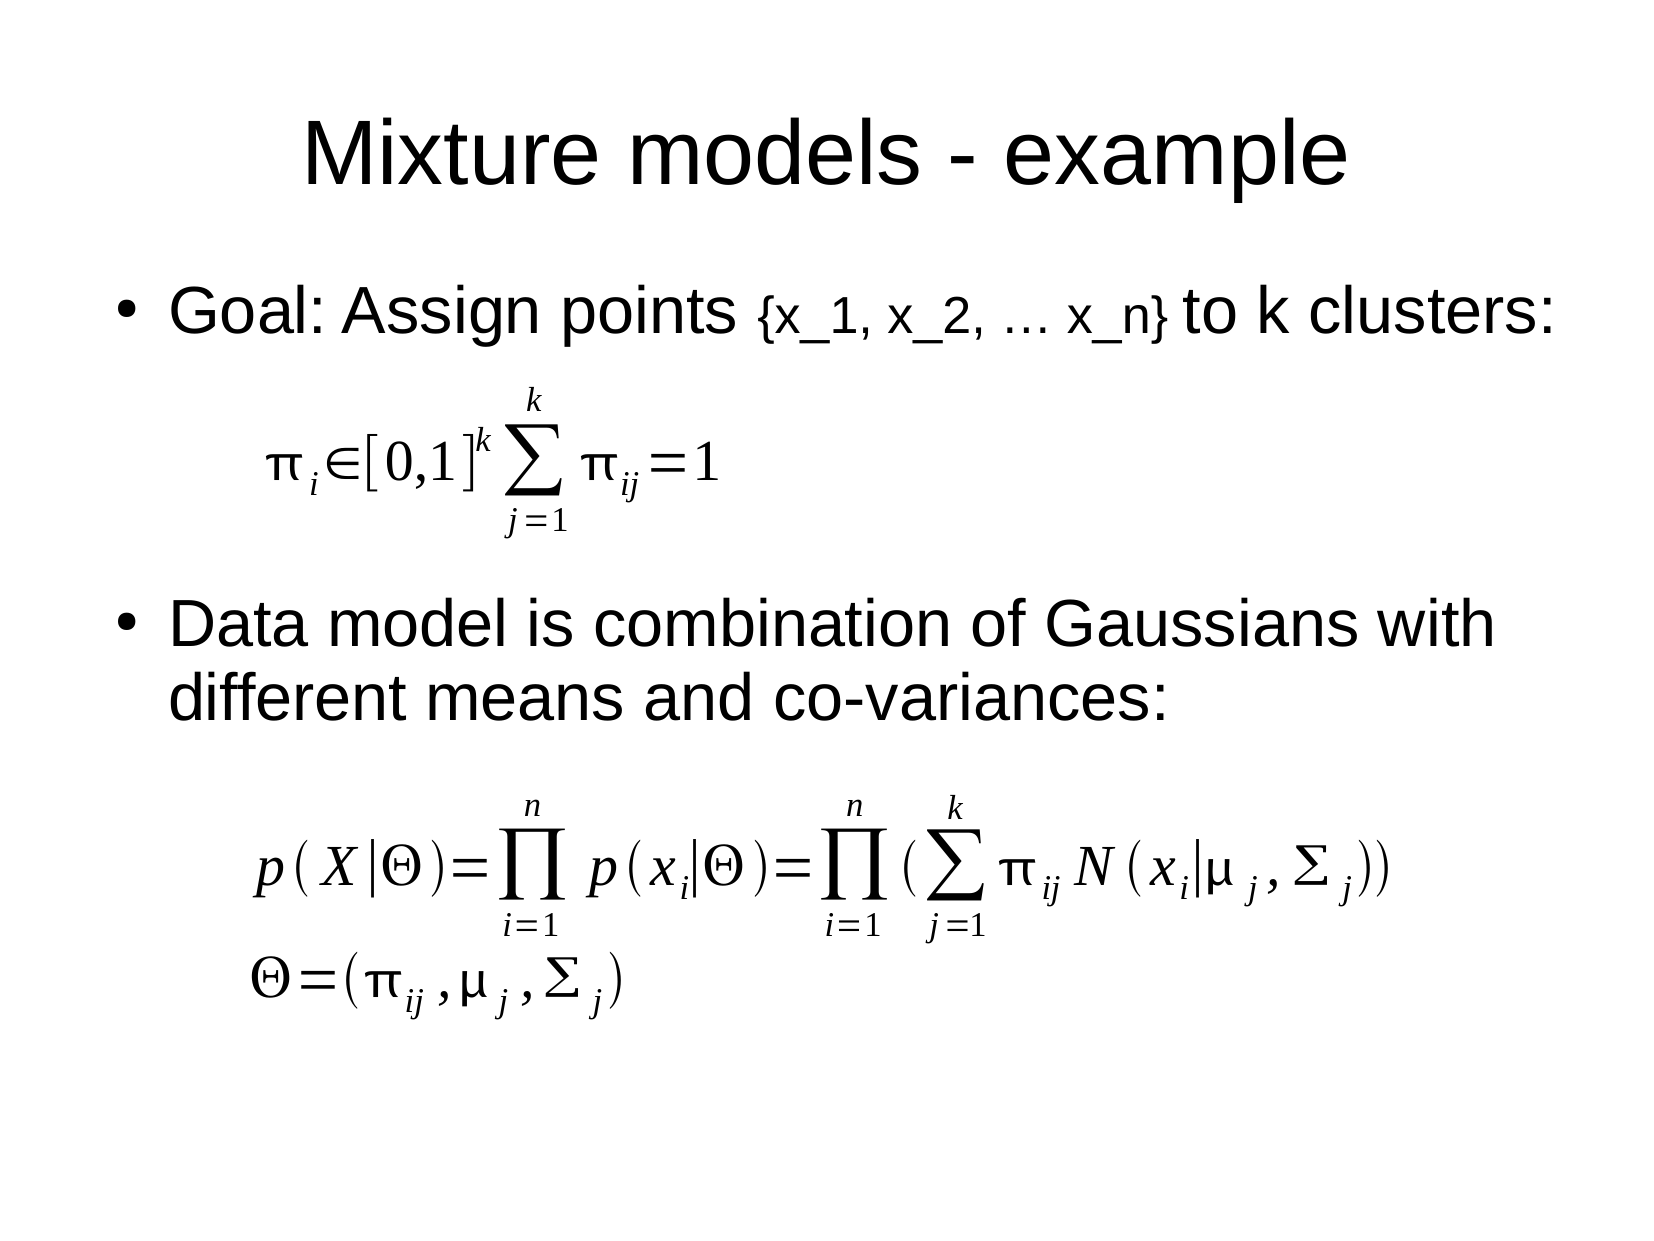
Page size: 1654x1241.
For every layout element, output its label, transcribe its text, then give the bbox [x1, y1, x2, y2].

chart [251, 382, 735, 539]
list Goal: Assign points {x_1, x_2, … x_n} to k clusters: Data model is combination of Gaussians with different means and co-variances: [97, 272, 1586, 1092]
chart [234, 786, 1407, 1020]
title Mixture models - example [82, 56, 1571, 250]
